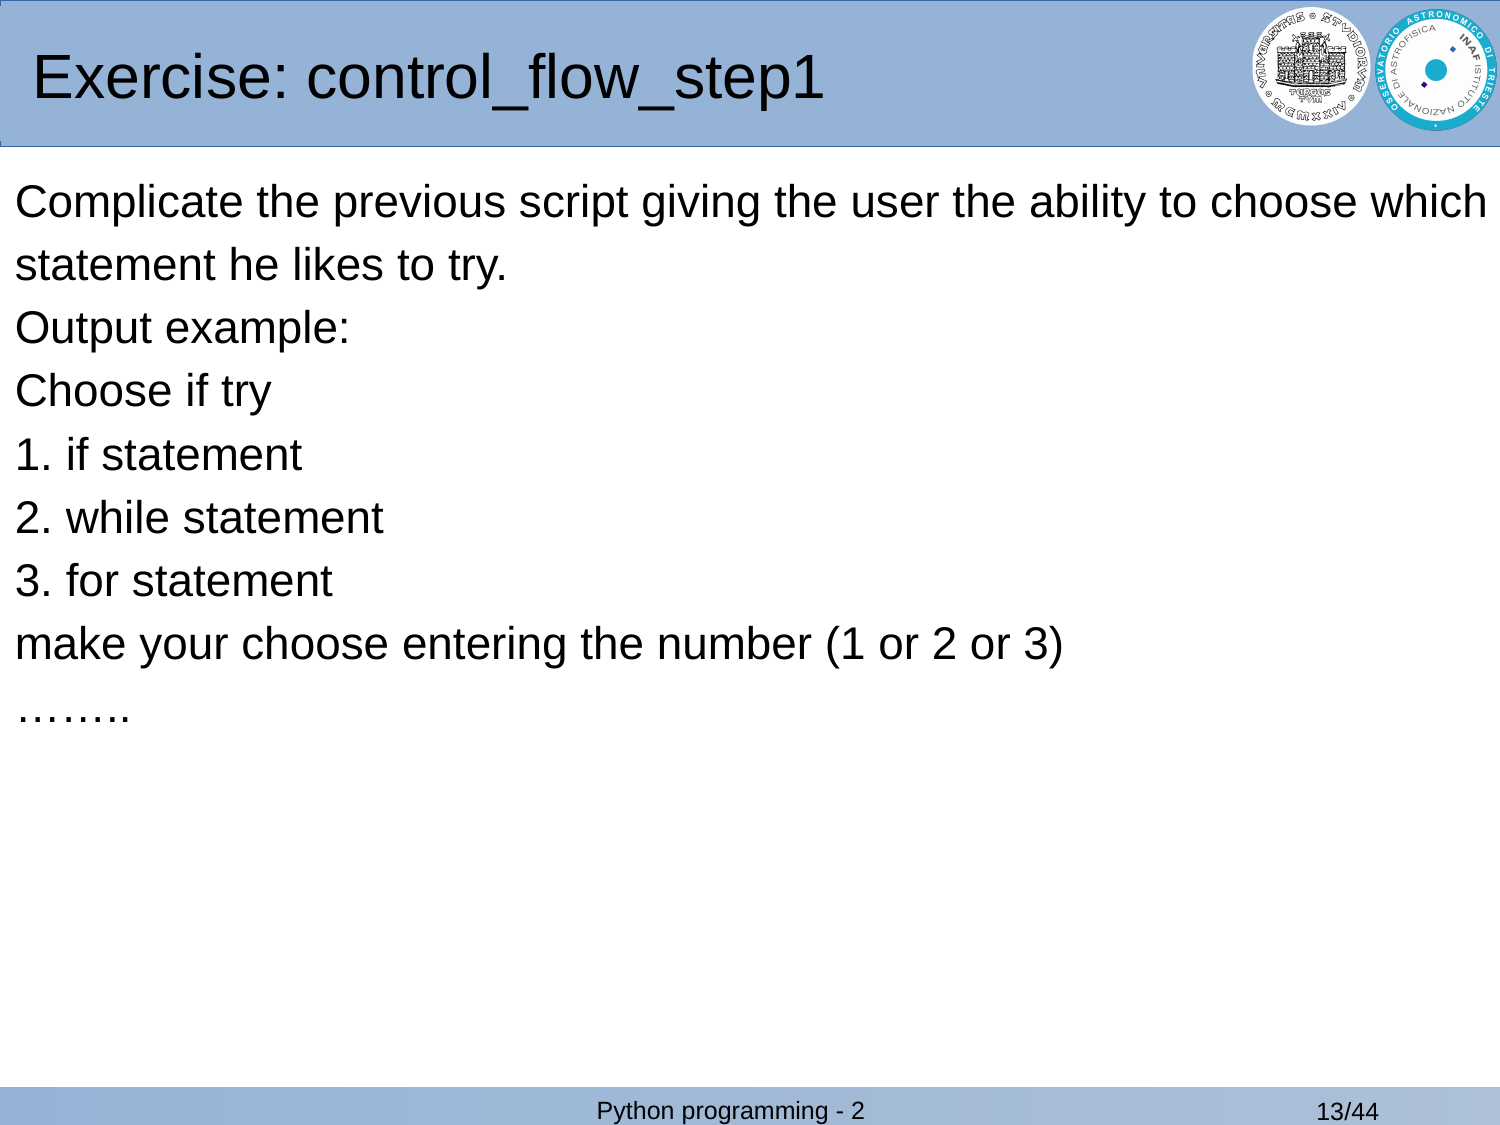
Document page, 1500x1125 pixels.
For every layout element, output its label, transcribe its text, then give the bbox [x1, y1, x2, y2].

list Complicate the previous script giving the user the ability to choose which statement he likes to try. Output example: Choose if try 1. if statement 2. while statement 3. for statement make your choose entering the number (1 or 2 or 3) …….. [0, 155, 1500, 1089]
picture [1253, 0, 1500, 155]
text_box Exercise: control_flow_step1 [0, 5, 1253, 141]
